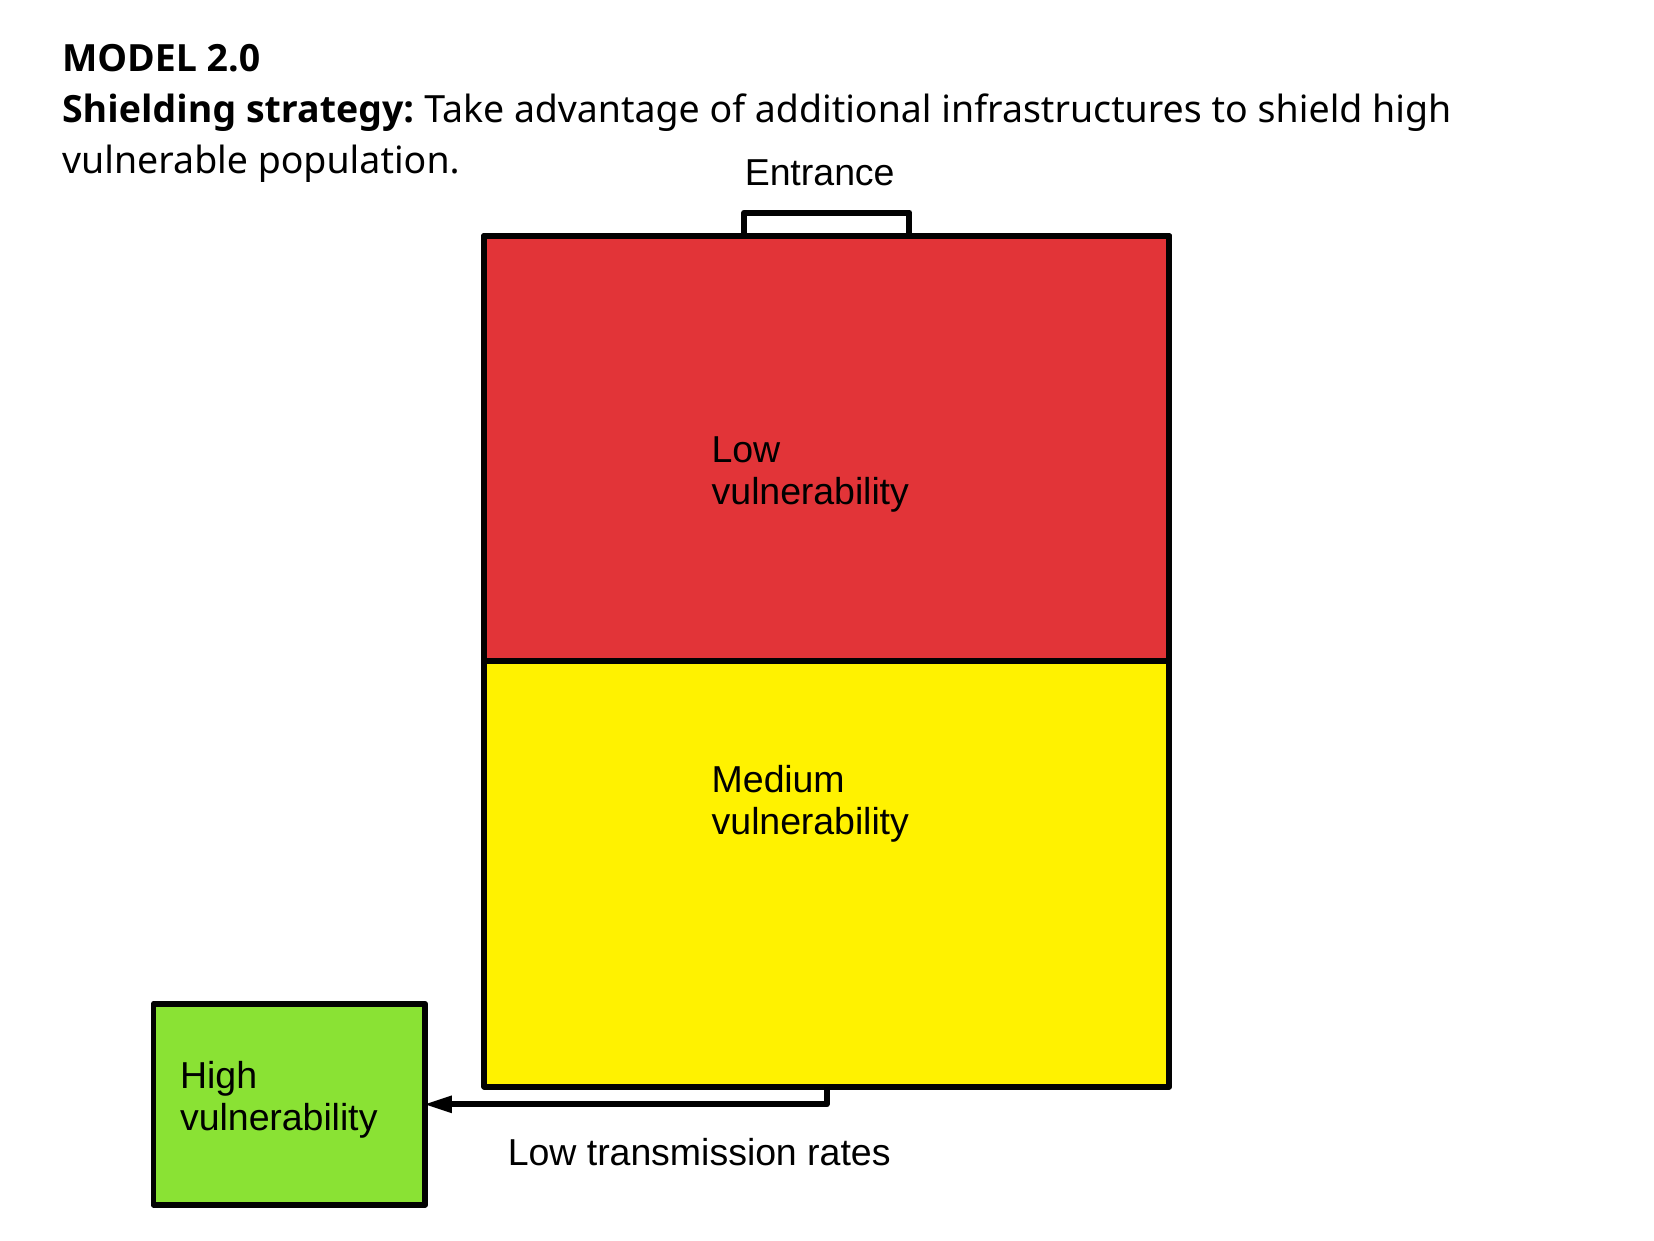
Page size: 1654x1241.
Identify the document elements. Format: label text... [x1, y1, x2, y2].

text_box Medium vulnerability [696, 751, 969, 893]
text_box [153, 1003, 426, 1205]
text_box MODEL 2.0 Shielding strategy: Take advantage of additional infrastructures to shield high vulnerable population. [47, 23, 1548, 151]
text_box [484, 236, 1170, 1087]
text_box Entrance [730, 151, 910, 201]
text_box Low transmission rates [493, 1124, 906, 1182]
text_box High vulnerability [165, 1046, 461, 1230]
text_box Low vulnerability [696, 420, 981, 520]
